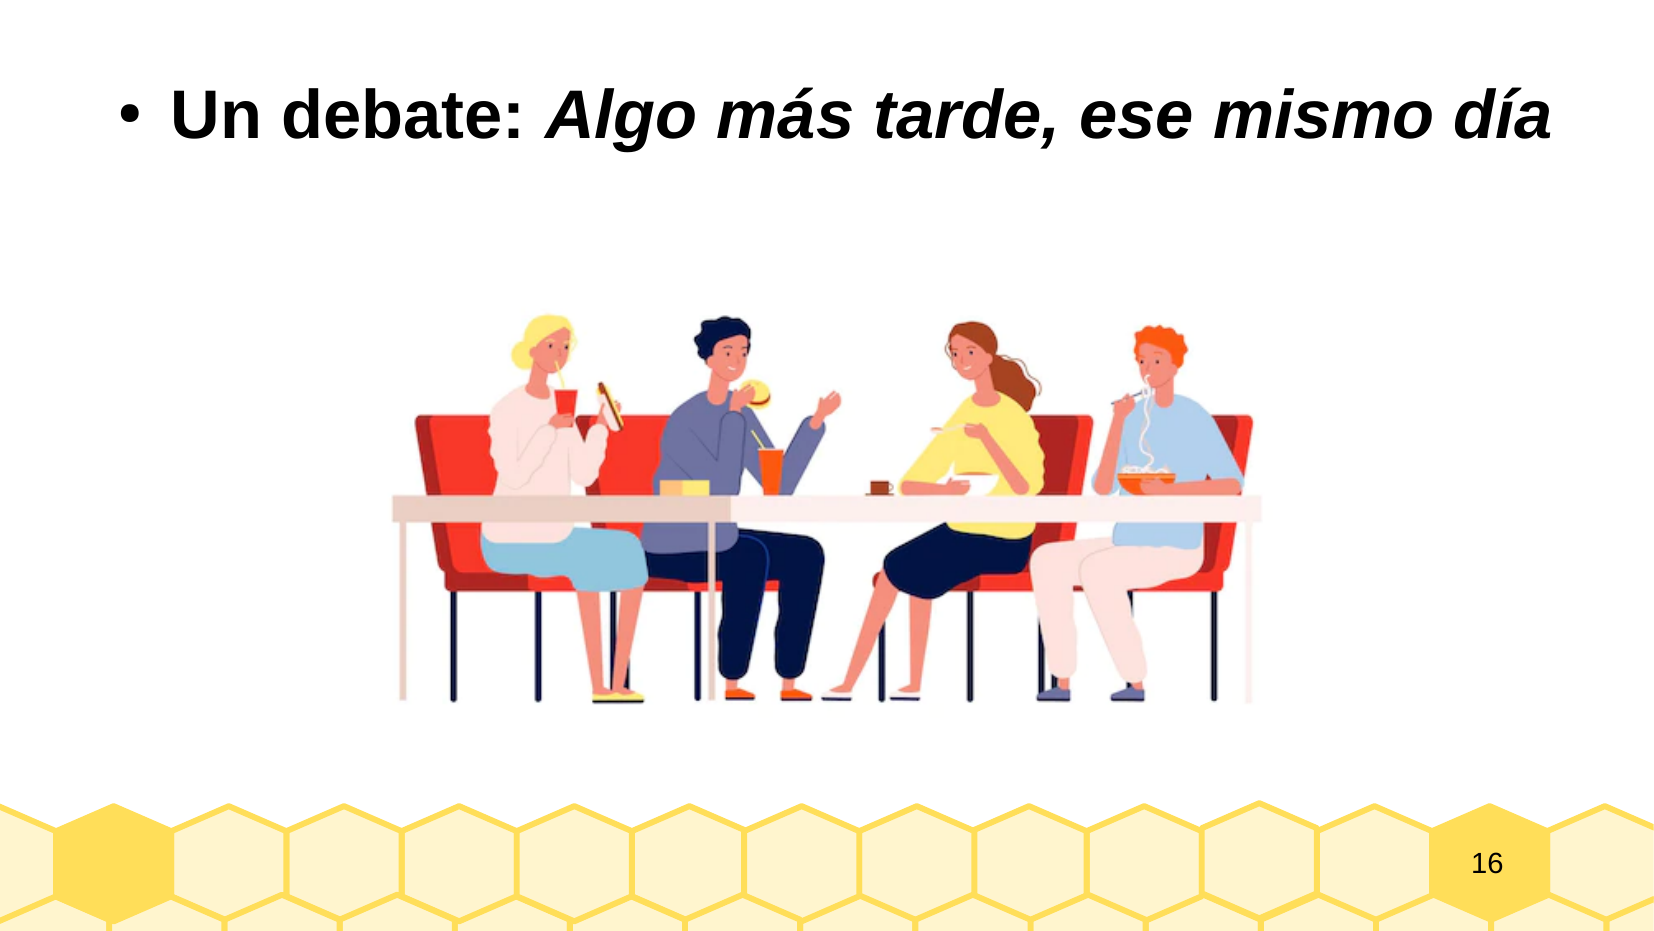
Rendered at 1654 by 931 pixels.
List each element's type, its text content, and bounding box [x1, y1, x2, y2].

picture [311, 217, 1342, 758]
title Un debate: Algo más tarde, ese mismo día [82, 37, 1571, 193]
